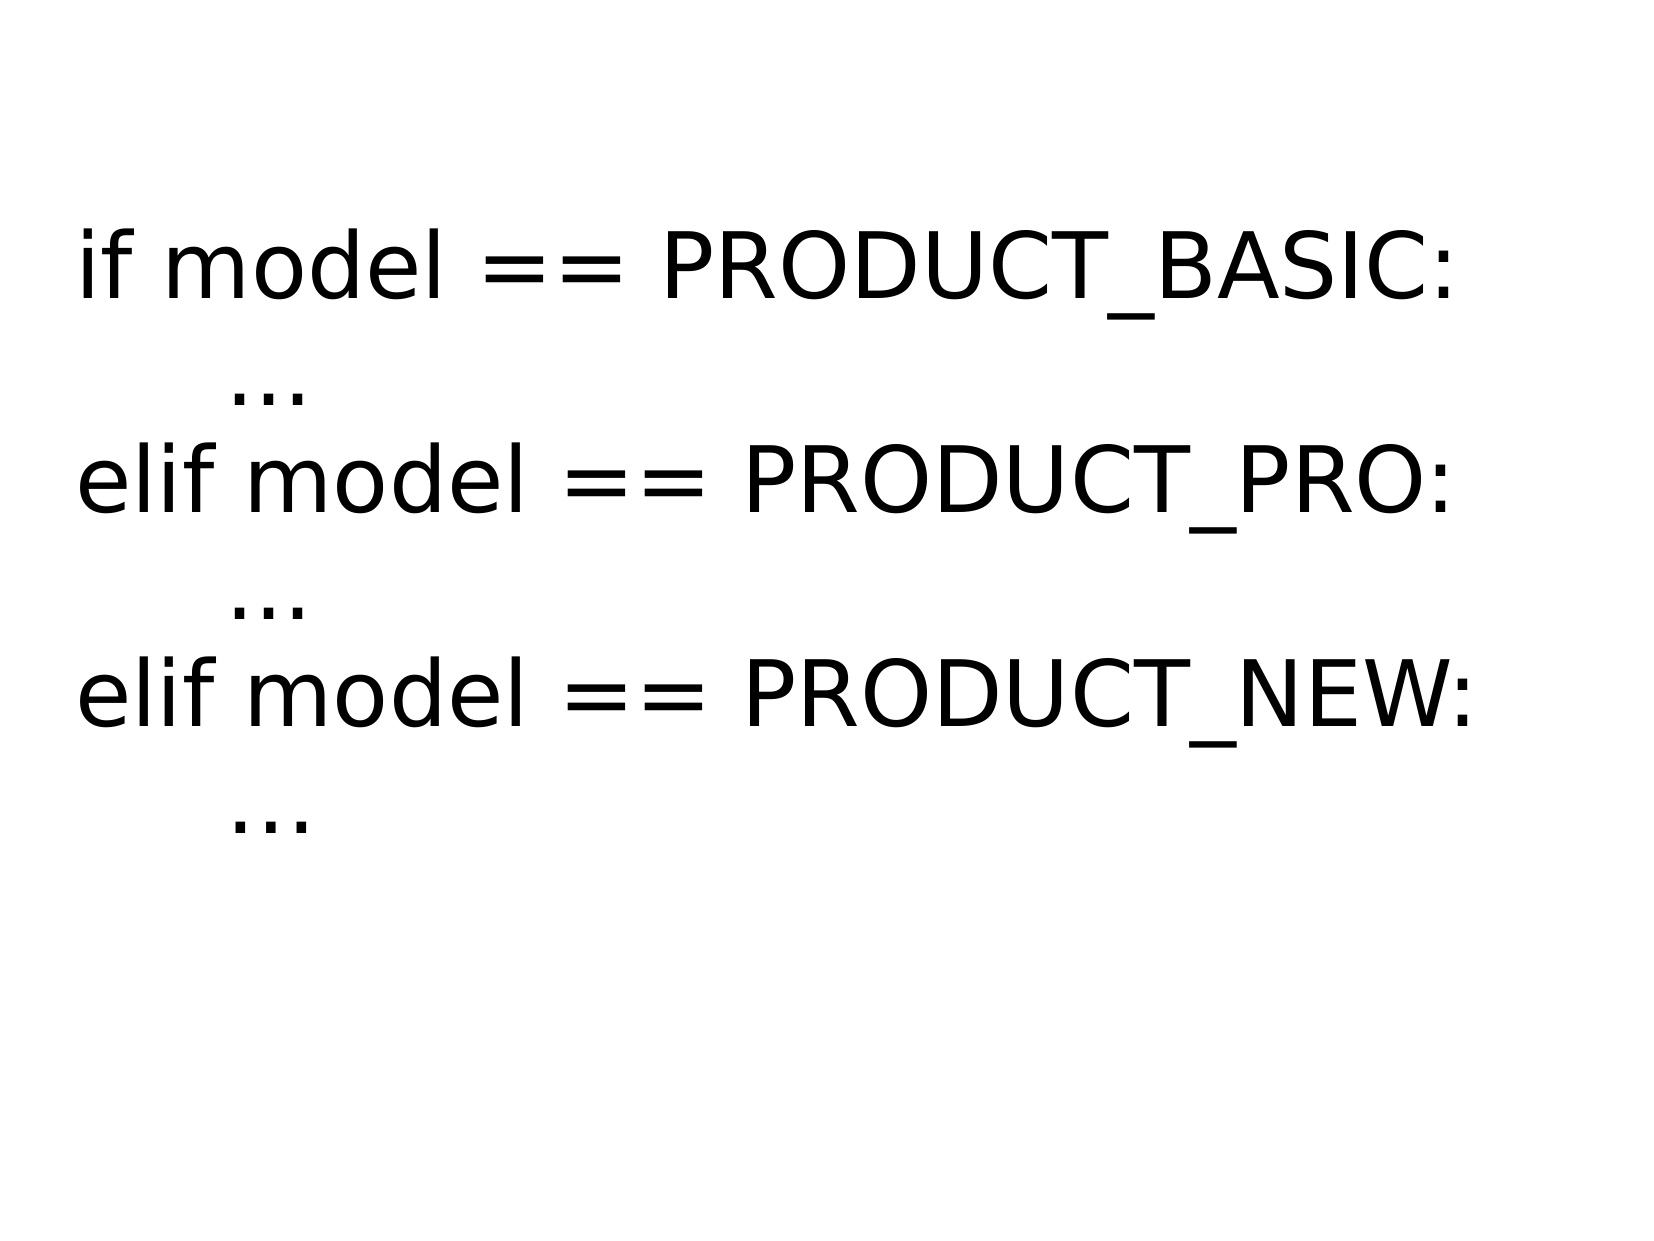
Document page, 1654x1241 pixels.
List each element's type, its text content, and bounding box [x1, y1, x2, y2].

title if model == PRODUCT_BASIC: ... elif model == PRODUCT_PRO: ... elif model == PRODUCT_NEW: … [75, 212, 1563, 856]
